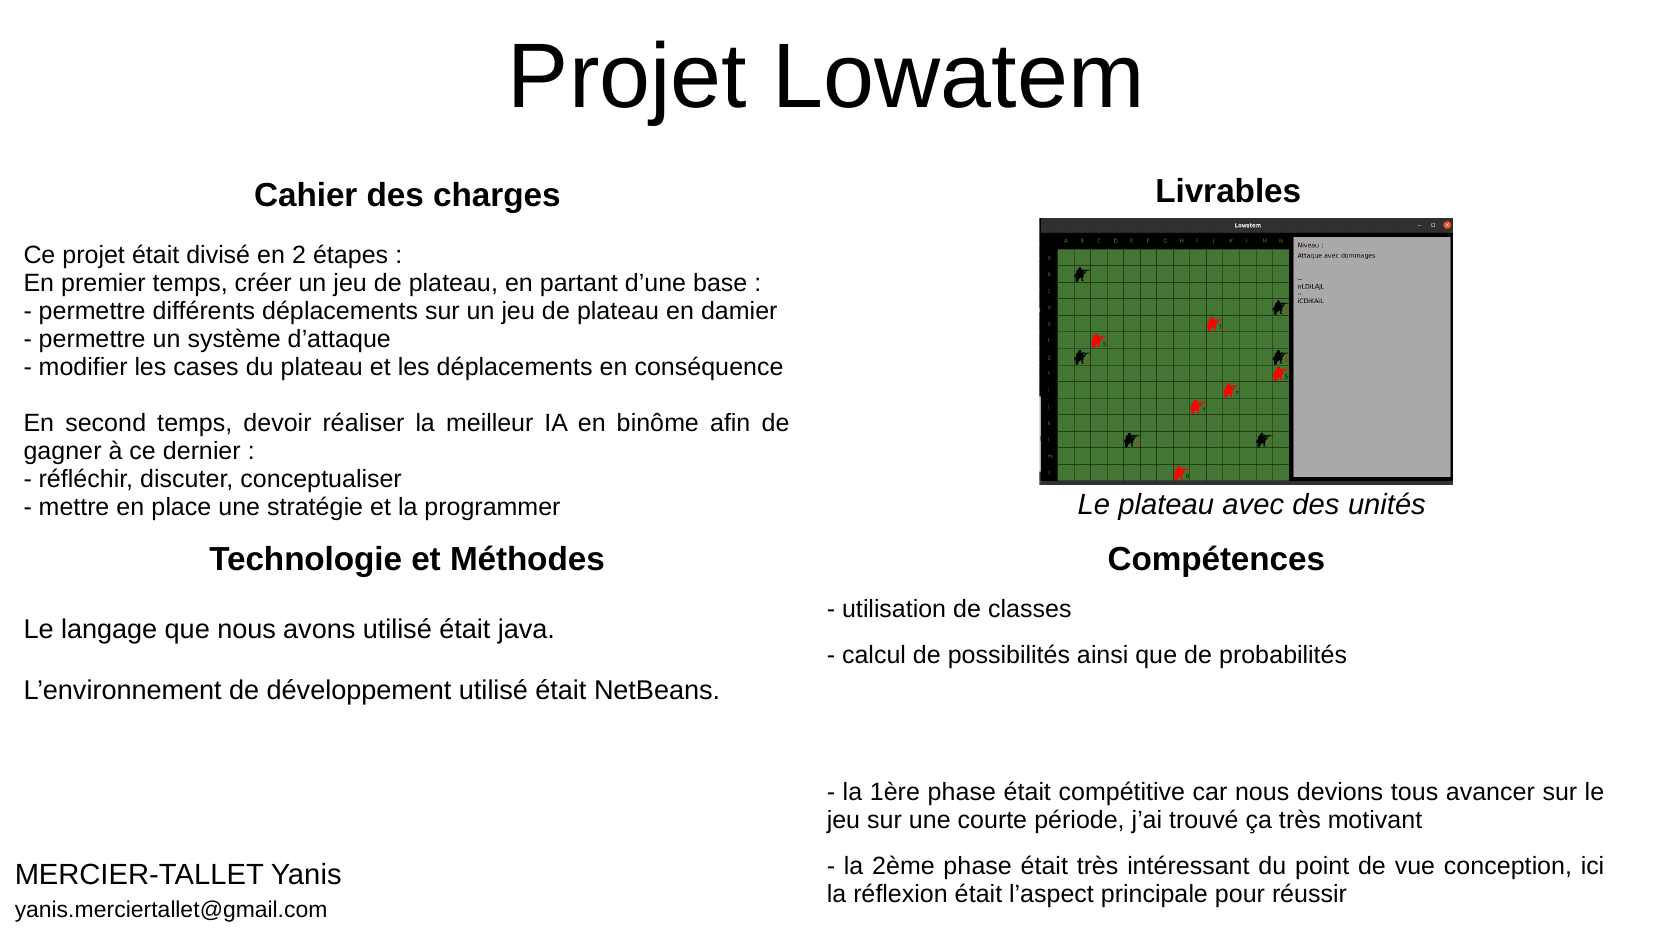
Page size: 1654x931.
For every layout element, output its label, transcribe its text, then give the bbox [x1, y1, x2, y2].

text_box Technologie et Méthodes Le langage que nous avons utilisé était java. L’environnement de développement utilisé était NetBeans. [23, 540, 792, 898]
text_box Le plateau avec des unités [1062, 485, 1453, 562]
title Projet Lowatem [82, 0, 1571, 154]
text_box MERCIER-TALLET Yanis [0, 850, 461, 889]
text_box yanis.merciertallet@gmail.com [0, 889, 591, 931]
text_box Livrables [826, 165, 1630, 218]
text_box Compétences - utilisation de classes - calcul de possibilités ainsi que de probabilités - la 1ère phase était compétitive car nous devions tous avancer sur le jeu sur une courte période, j’ai trouvé ça très motivant - la 2ème phase était très intéressant du point de vue conception, ici la réflexion était l’aspect principale pour réussir [826, 540, 1607, 910]
picture [1039, 218, 1453, 485]
text_box Cahier des charges Ce projet était divisé en 2 étapes : En premier temps, créer un jeu de plateau, en partant d’une base : - permettre différents déplacements sur un jeu de plateau en damier - permettre un système d’attaque - modifier les cases du plateau et les déplacements en conséquence En second temps, devoir réaliser la meilleur IA en binôme afin de gagner à ce dernier : - réfléchir, discuter, conceptualiser - mettre en place une stratégie et la programmer [23, 141, 792, 540]
